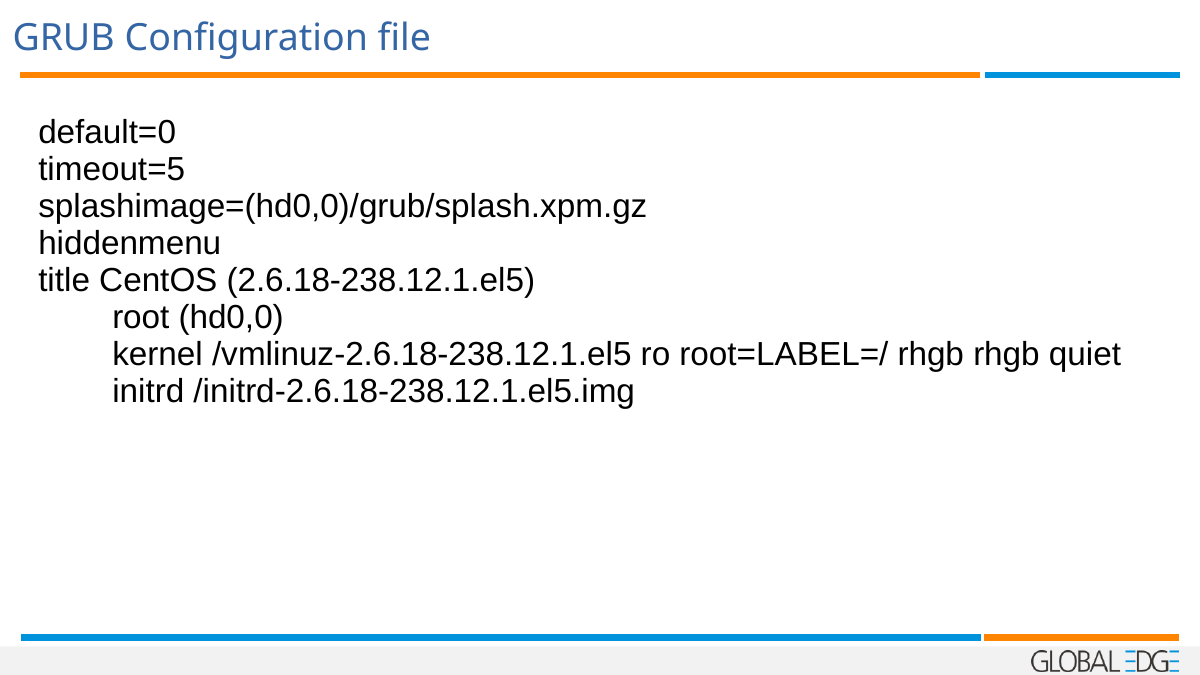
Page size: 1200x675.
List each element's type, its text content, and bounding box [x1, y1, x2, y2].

title GRUB Configuration file [12, 9, 1088, 63]
picture [1031, 650, 1179, 672]
text_box default=0 timeout=5 splashimage=(hd0,0)/grub/splash.xpm.gz hiddenmenu title CentOS (2.6.18-238.12.1.el5) root (hd0,0) kernel /vmlinuz-2.6.18-238.12.1.el5 ro root=LABEL=/ rhgb rhgb quiet initrd /initrd-2.6.18-238.12.1.el5.img [23, 106, 1170, 422]
